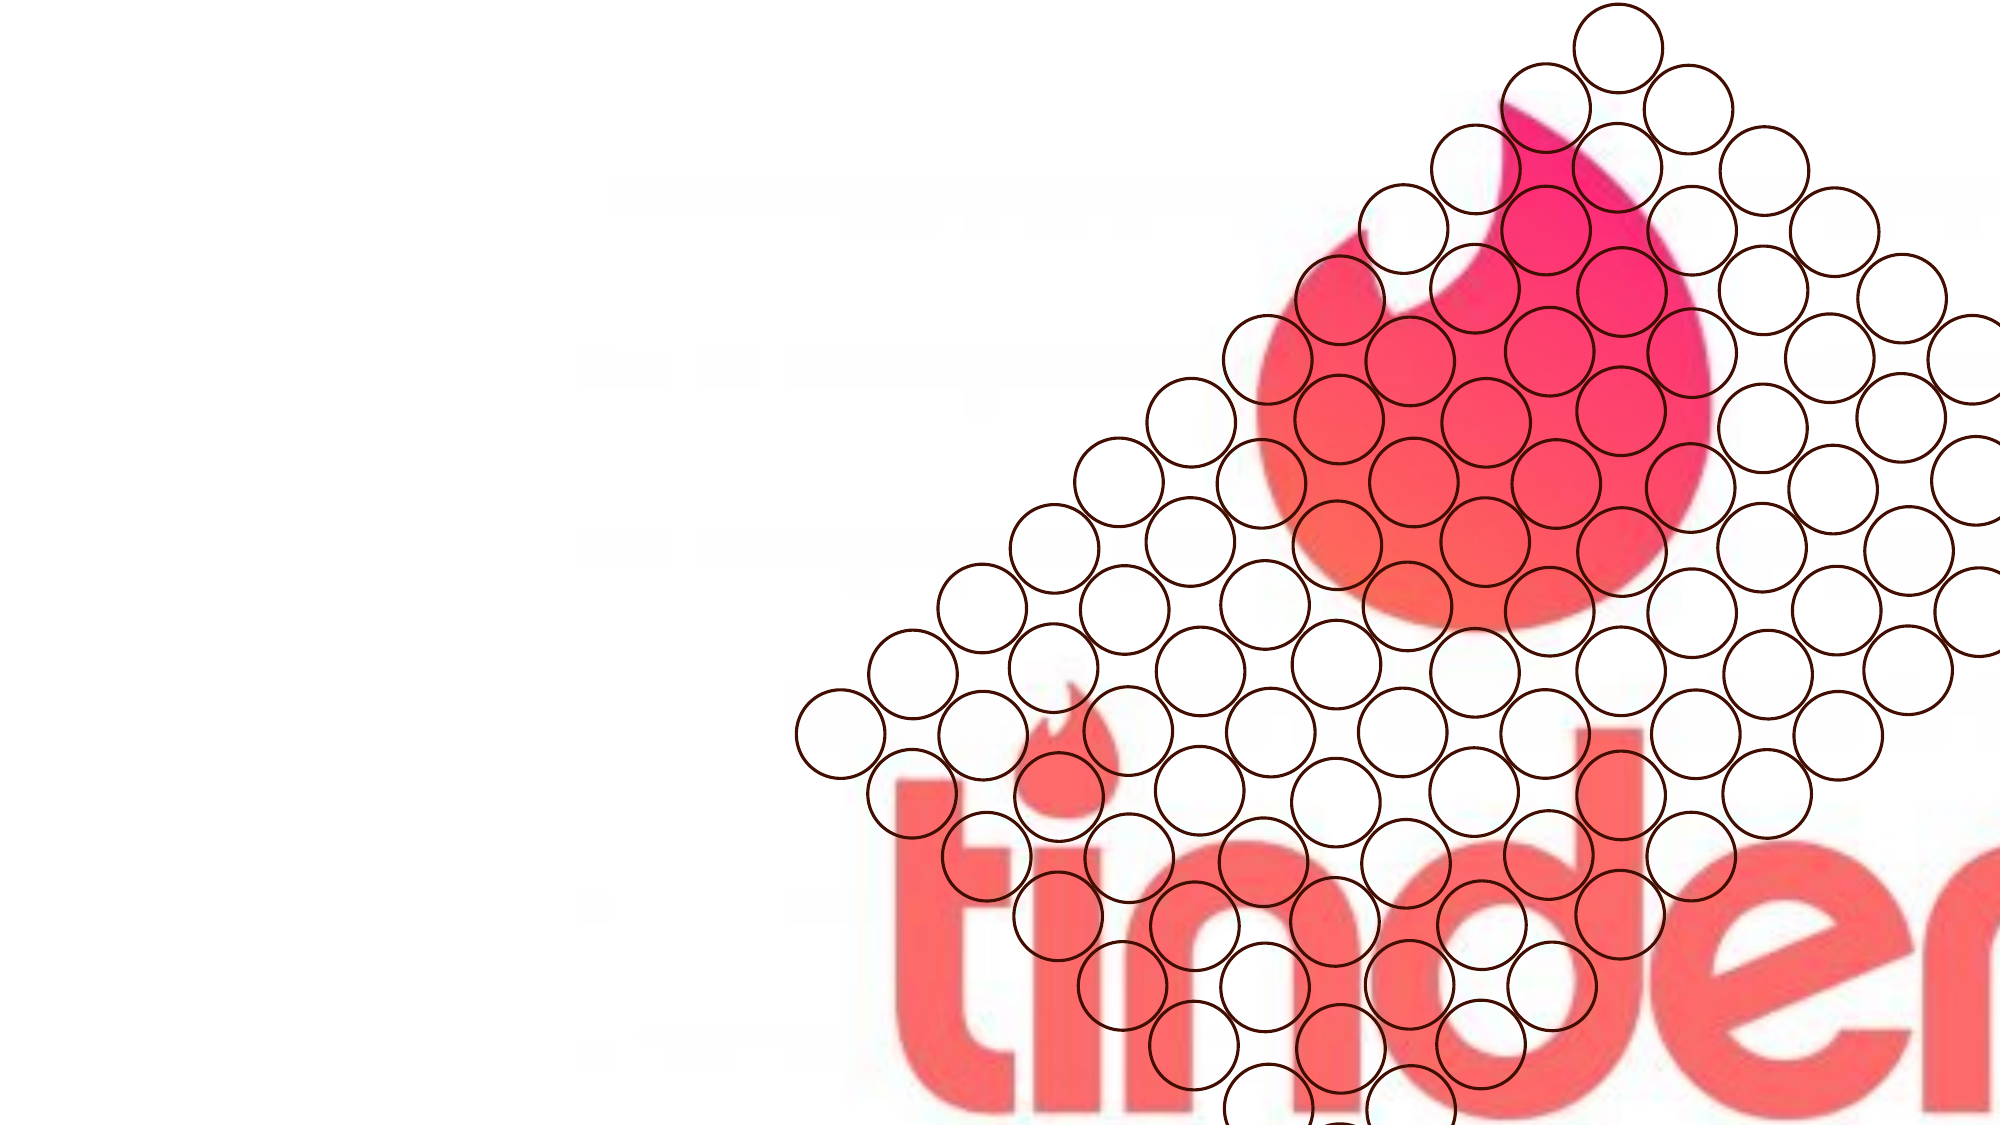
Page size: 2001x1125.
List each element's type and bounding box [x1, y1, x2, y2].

picture [1434, 127, 1518, 212]
picture [1440, 200, 1508, 254]
picture [1788, 316, 1872, 400]
picture [1226, 1066, 1311, 1125]
picture [1504, 188, 1588, 273]
picture [1361, 187, 1446, 271]
picture [1646, 91, 1731, 152]
picture [551, 91, 2000, 1125]
picture [1867, 509, 1951, 593]
picture [1859, 376, 1943, 460]
picture [1866, 628, 1950, 713]
picture [1937, 570, 2000, 654]
picture [1860, 256, 1944, 341]
picture [1934, 439, 2000, 523]
picture [1369, 1068, 1453, 1125]
picture [1575, 126, 1660, 210]
picture [1866, 329, 1935, 385]
picture [1584, 91, 1648, 135]
picture [1299, 1007, 1383, 1091]
picture [1930, 318, 2000, 402]
picture [1795, 568, 1879, 653]
picture [1504, 91, 1588, 150]
picture [1433, 246, 1517, 331]
